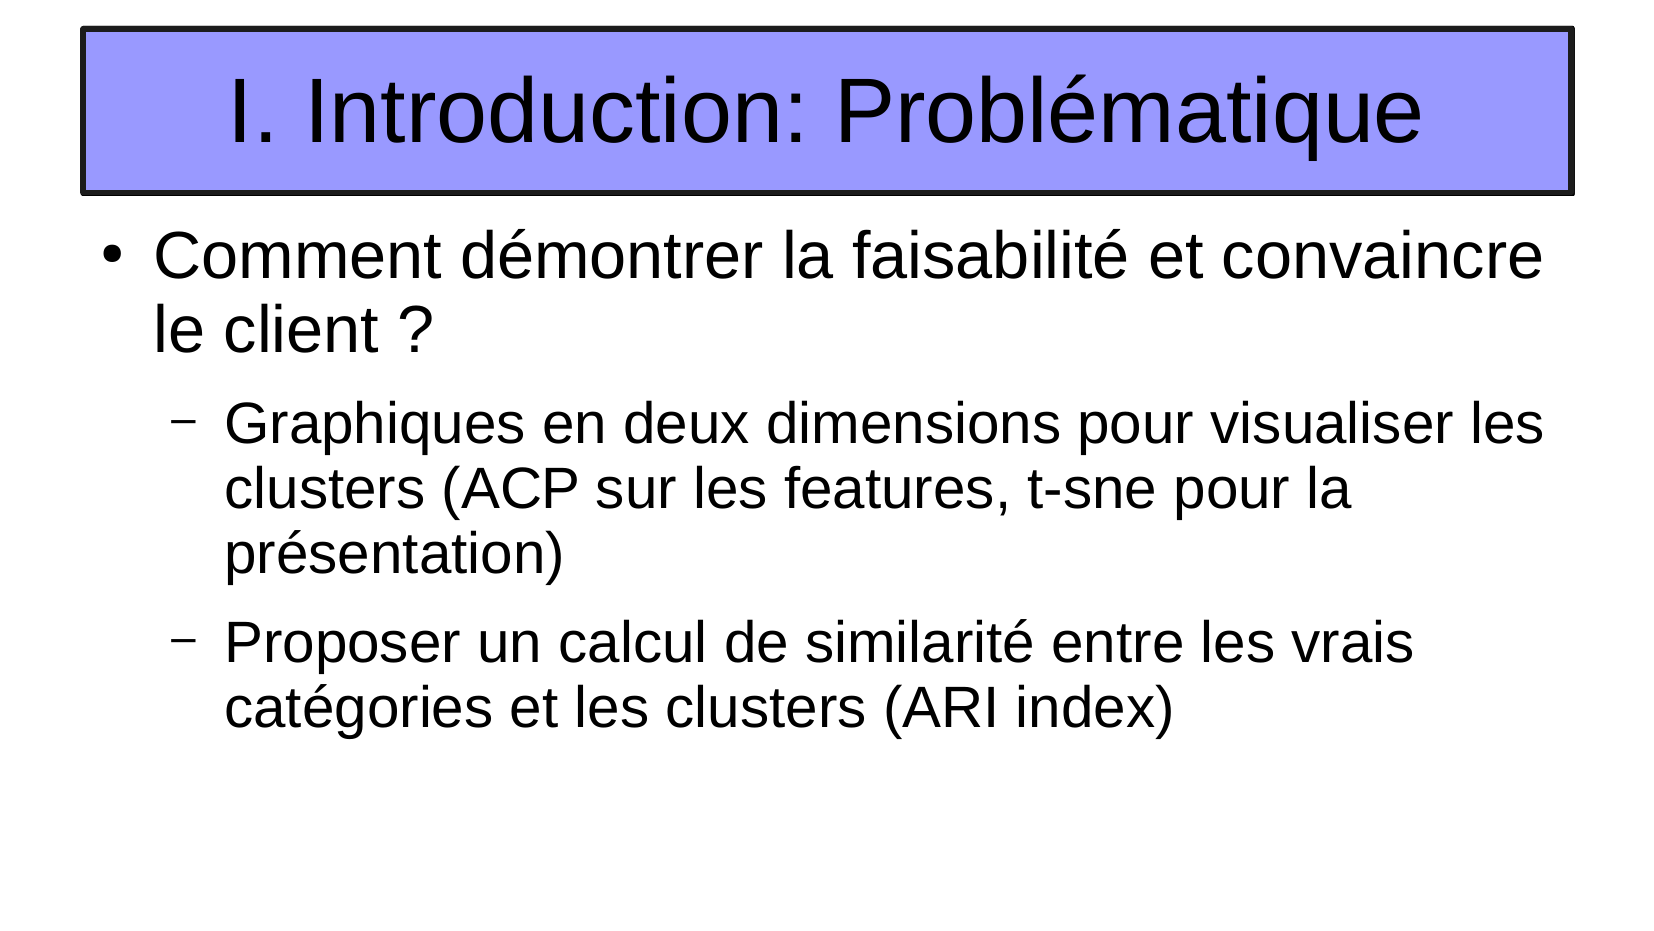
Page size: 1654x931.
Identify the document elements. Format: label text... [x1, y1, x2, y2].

list Comment démontrer la faisabilité et convaincre le client ? Graphiques en deux dimensions pour visualiser les clusters (ACP sur les features, t-sne pour la présentation) Proposer un calcul de similarité entre les vrais catégories et les clusters (ARI index) [82, 217, 1571, 758]
title I. Introduction: Problématique [83, 28, 1572, 193]
